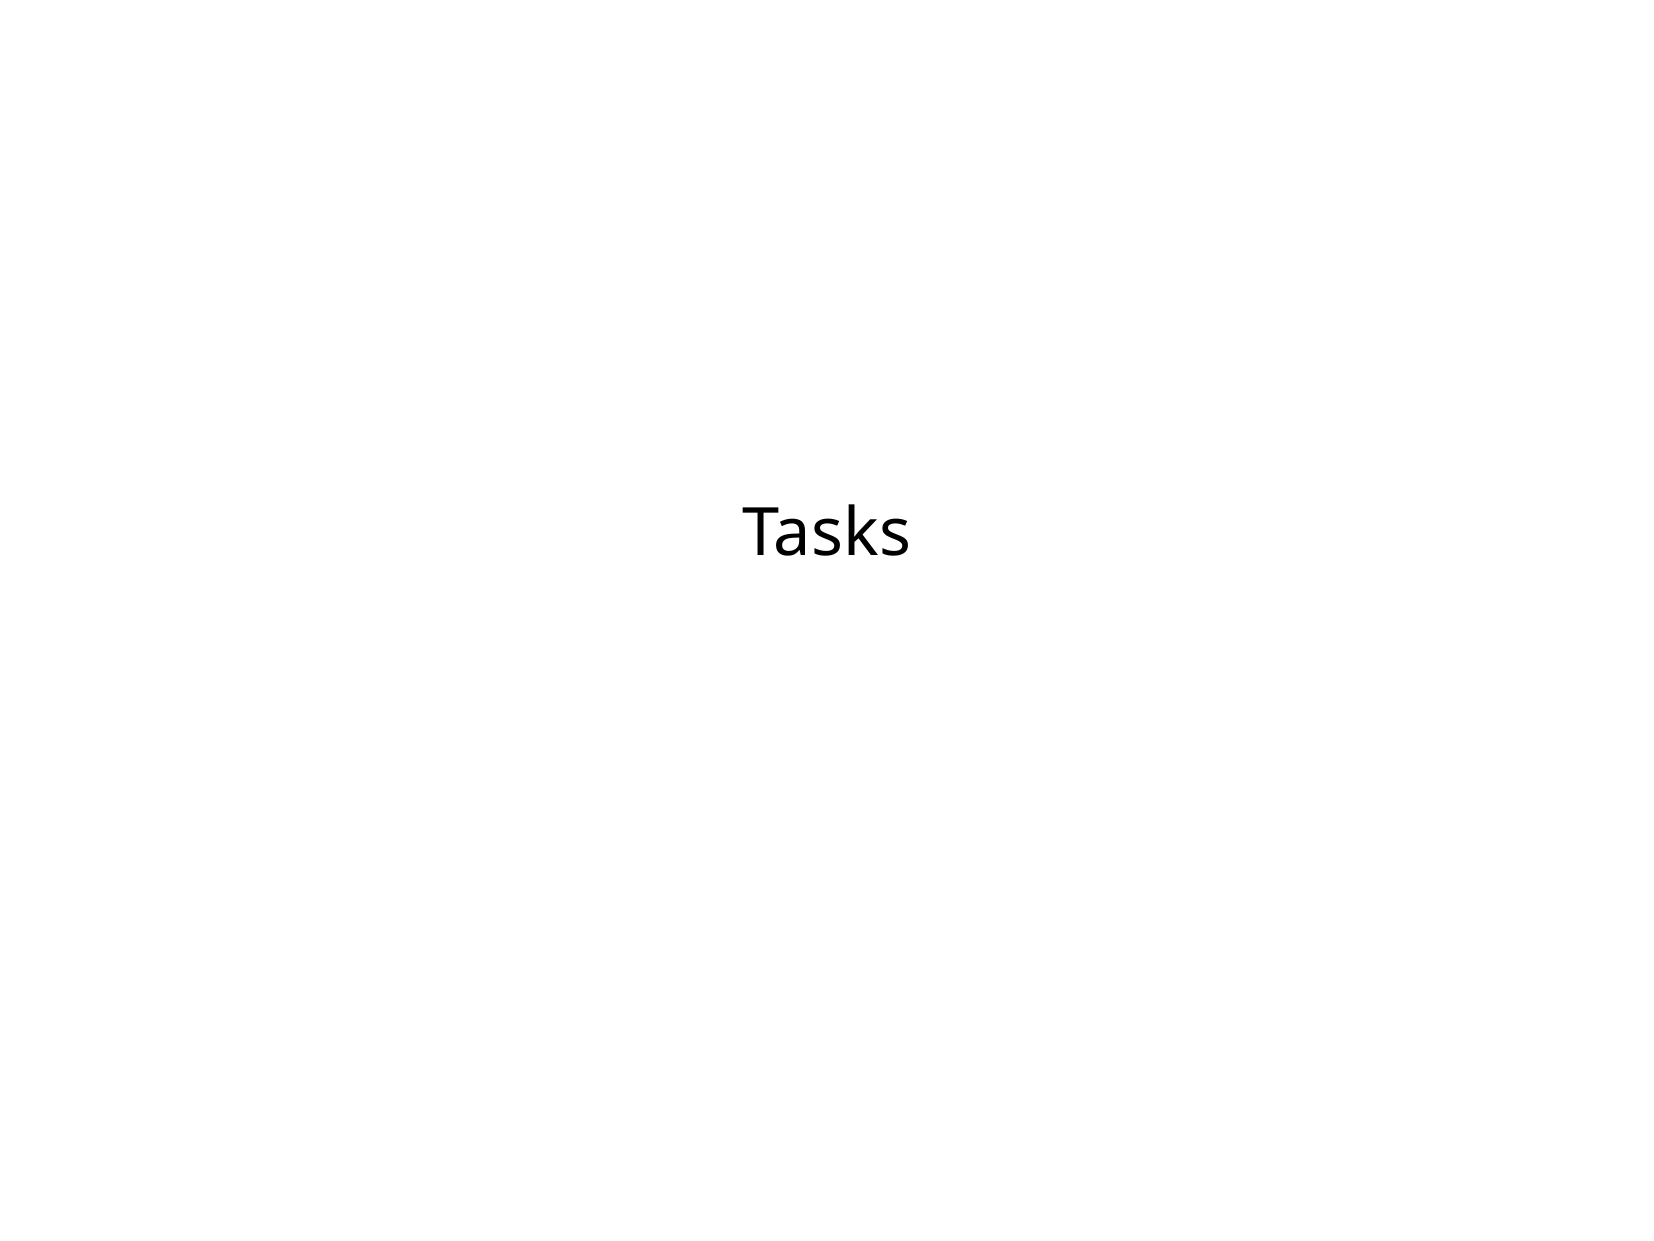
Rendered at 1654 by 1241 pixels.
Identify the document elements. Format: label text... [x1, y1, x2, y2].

subtitle Tasks [82, 49, 1571, 1010]
